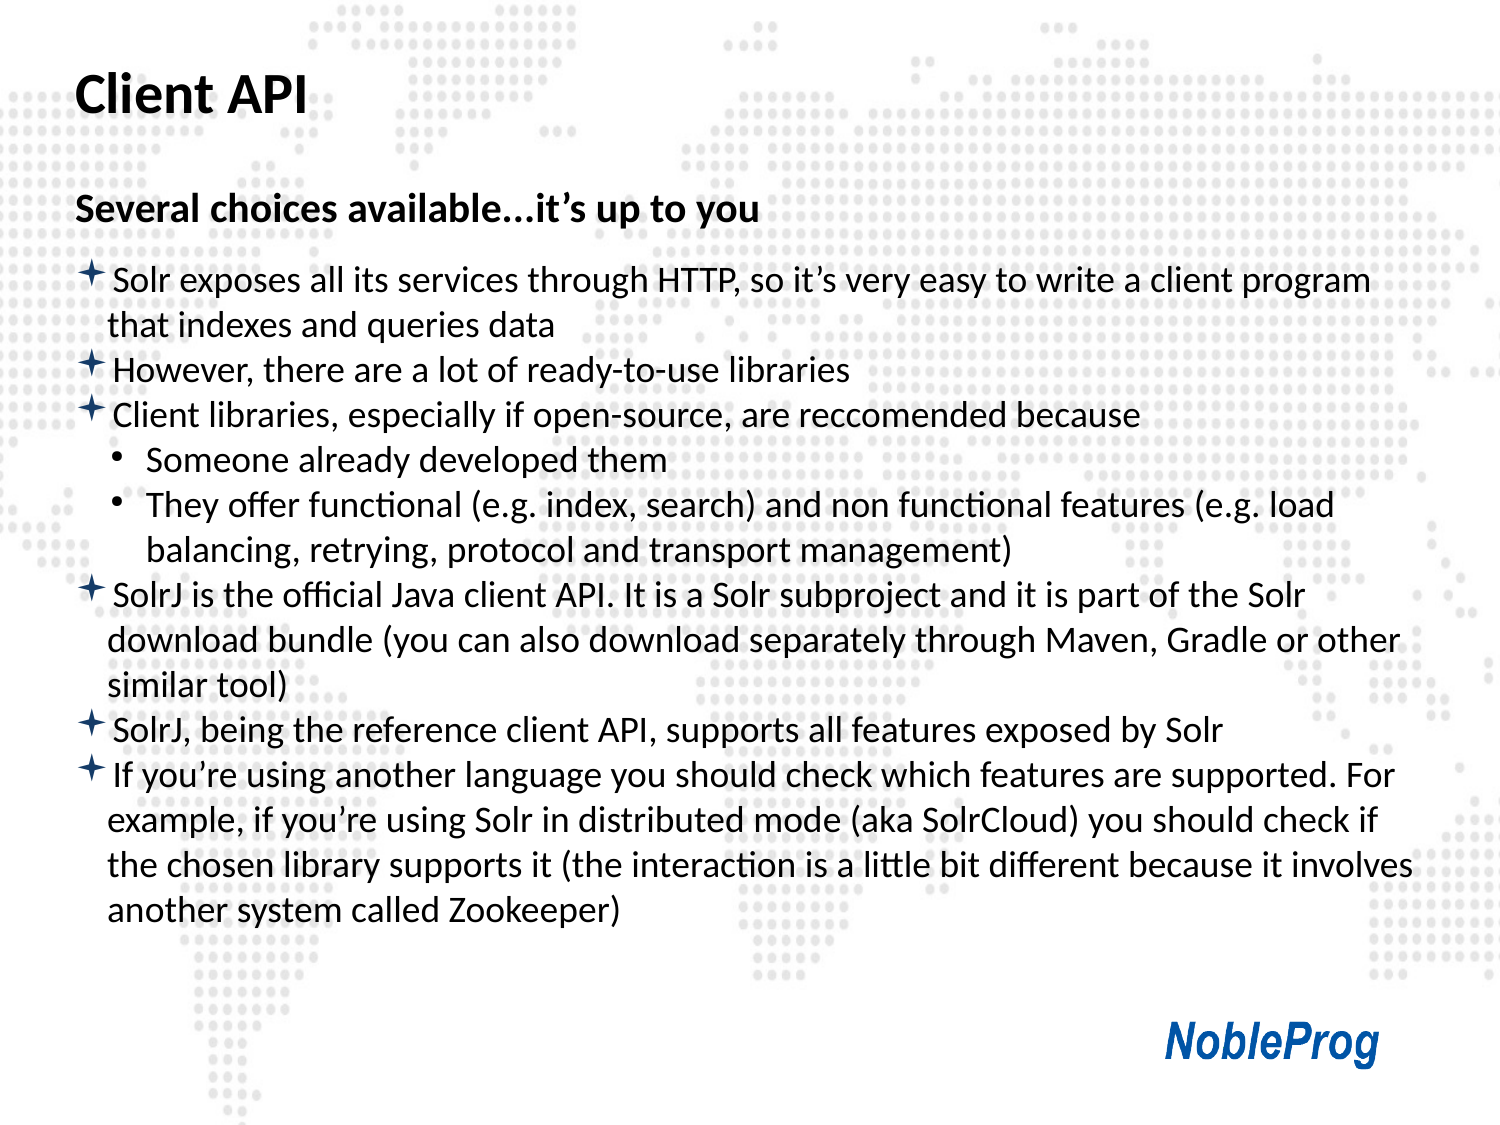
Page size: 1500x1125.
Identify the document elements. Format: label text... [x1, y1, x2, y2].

text_box Solr exposes all its services through HTTP, so it’s very easy to write a client program that indexes and queries data However, there are a lot of ready-to-use libraries Client libraries, especially if open-source, are reccomended because Someone already developed them They offer functional (e.g. index, search) and non functional features (e.g. load balancing, retrying, protocol and transport management) SolrJ is the official Java client API. It is a Solr subproject and it is part of the Solr download bundle (you can also download separately through Maven, Gradle or other similar tool) SolrJ, being the reference client API, supports all features exposed by Solr If you’re using another language you should check which features are supported. For example, if you’re using Solr in distributed mode (aka SolrCloud) you should check if the chosen library supports it (the interaction is a little bit different because it involves another system called Zookeeper) [1] https://lucene.apache.org/solr/guide/6_6/faceting.html#faceting [75, 255, 1425, 906]
text_box Client API [75, 55, 1425, 180]
text_box Several choices available...it’s up to you [75, 180, 1425, 255]
picture [0, 0, 1500, 1125]
